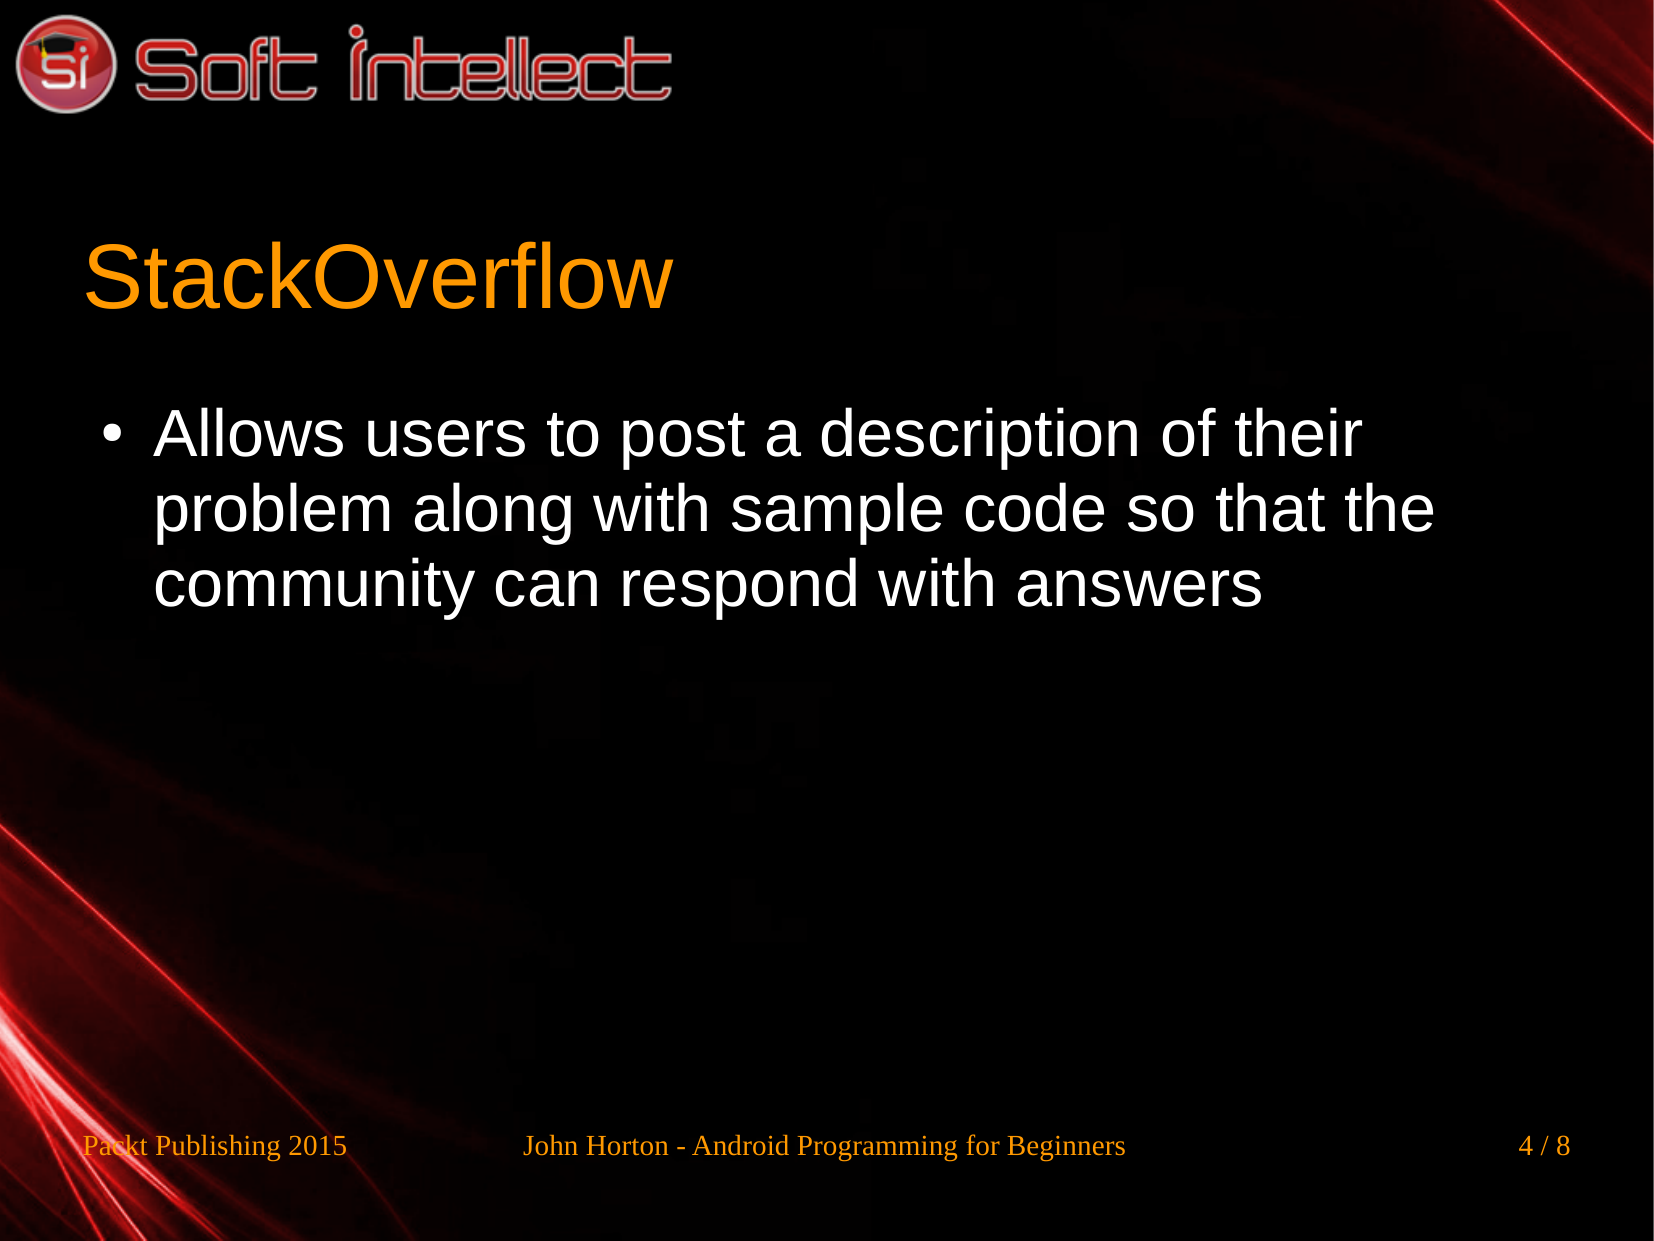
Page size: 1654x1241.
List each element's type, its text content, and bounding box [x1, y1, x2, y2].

list Allows users to post a description of their problem along with sample code so that the community can respond with answers [82, 396, 1571, 1116]
picture [0, 0, 1654, 1241]
title StackOverflow [82, 173, 1571, 381]
